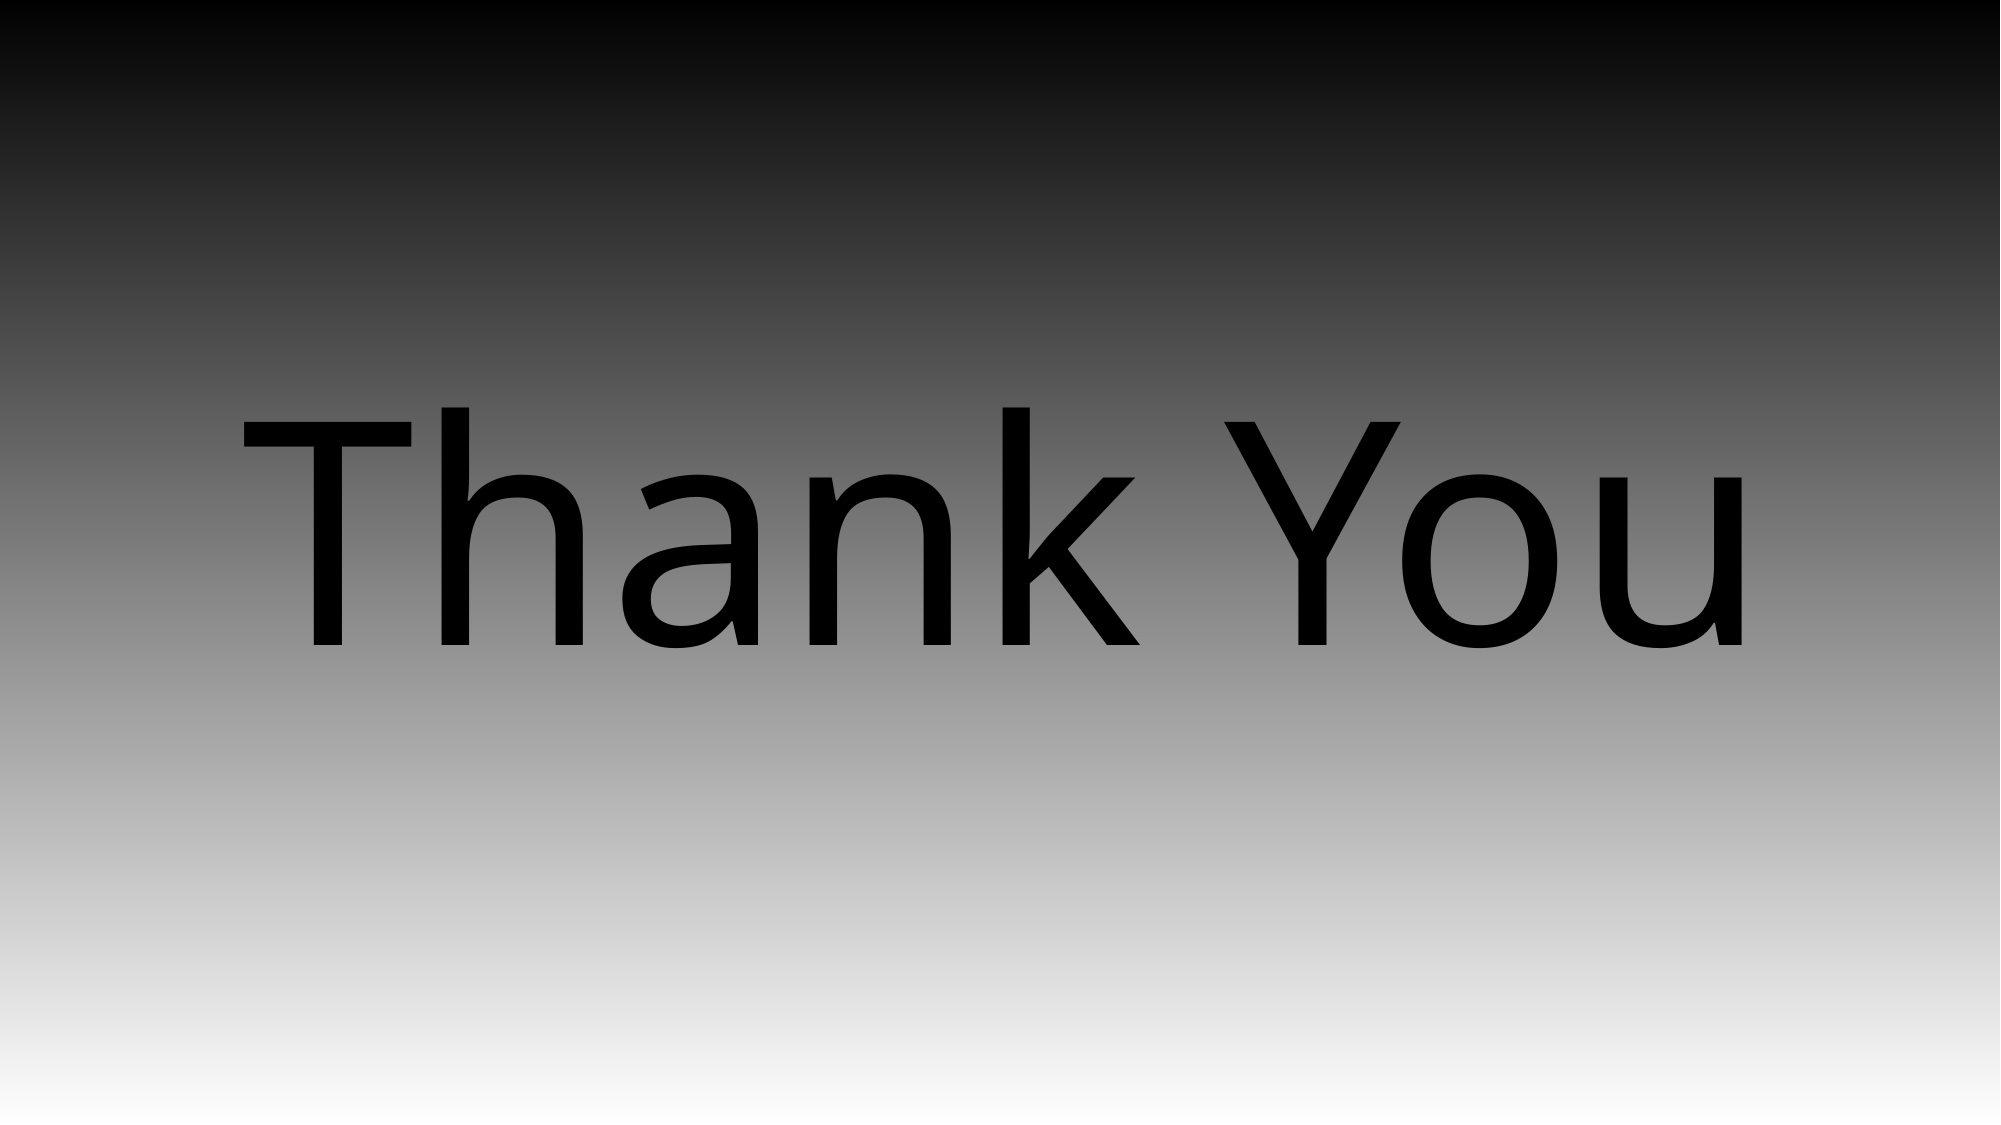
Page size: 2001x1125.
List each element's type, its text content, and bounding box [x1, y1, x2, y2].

text_box Thank You [117, 325, 1892, 716]
